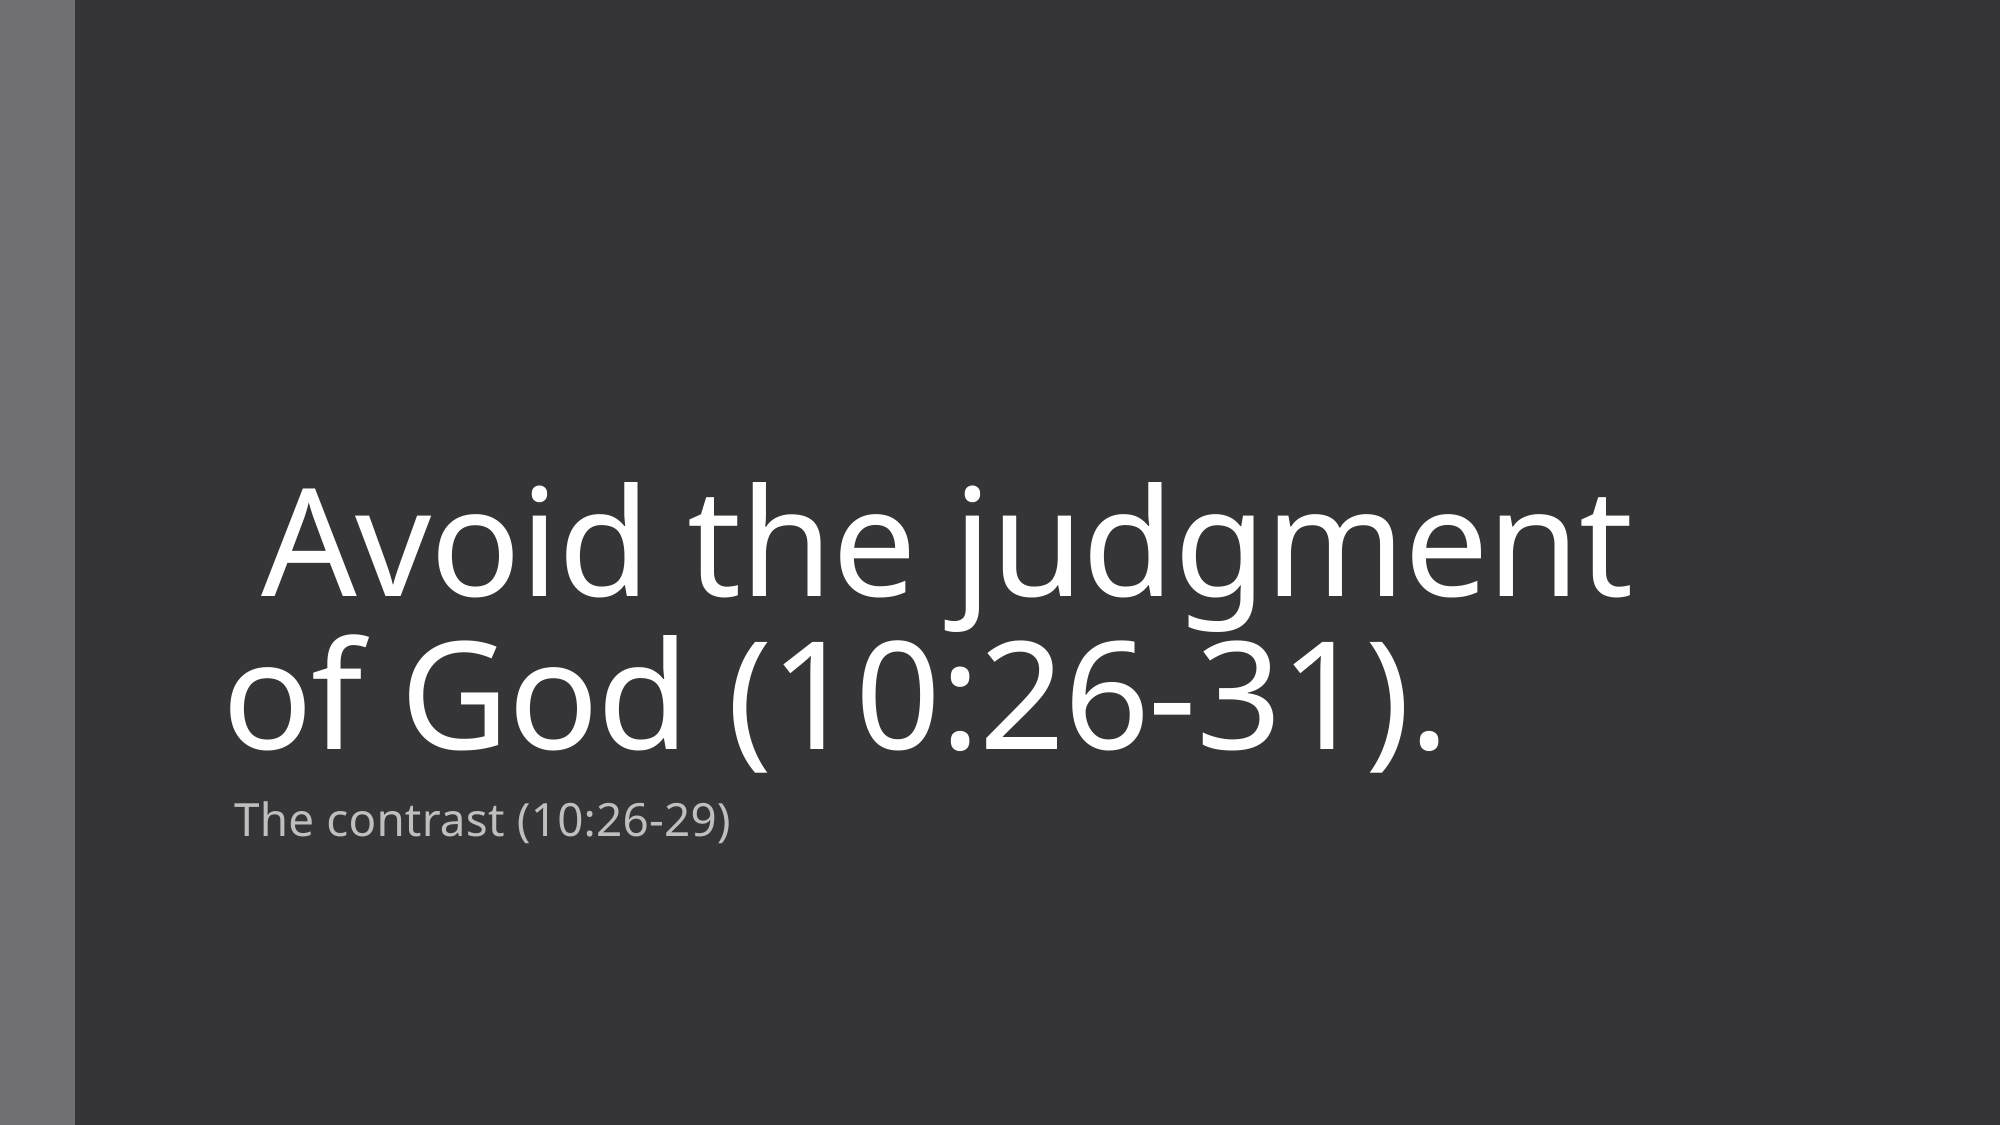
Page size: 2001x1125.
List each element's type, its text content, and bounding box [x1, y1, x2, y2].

subtitle The contrast (10:26-29) [206, 787, 1752, 1066]
title Avoid the judgment of God (10:26-31). [206, 124, 1752, 787]
